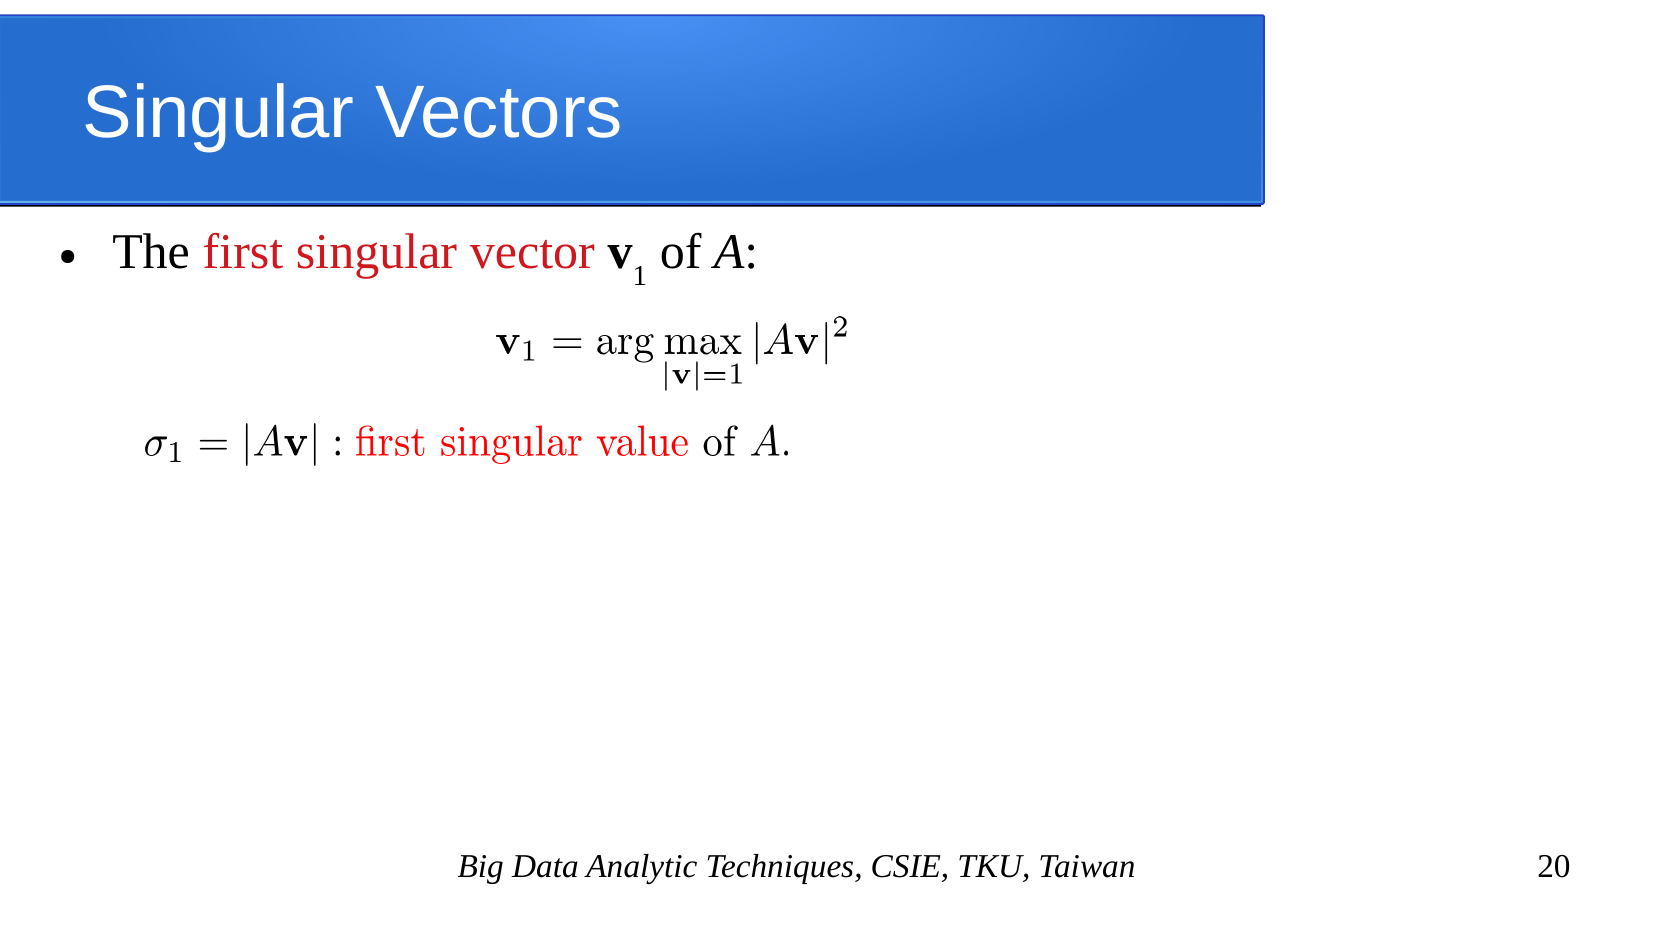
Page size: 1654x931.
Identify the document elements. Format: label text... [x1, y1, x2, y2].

picture [496, 316, 847, 391]
list The first singular vector v1 of A: [41, 224, 1530, 764]
title Singular Vectors [82, 35, 1235, 189]
picture [145, 423, 788, 466]
